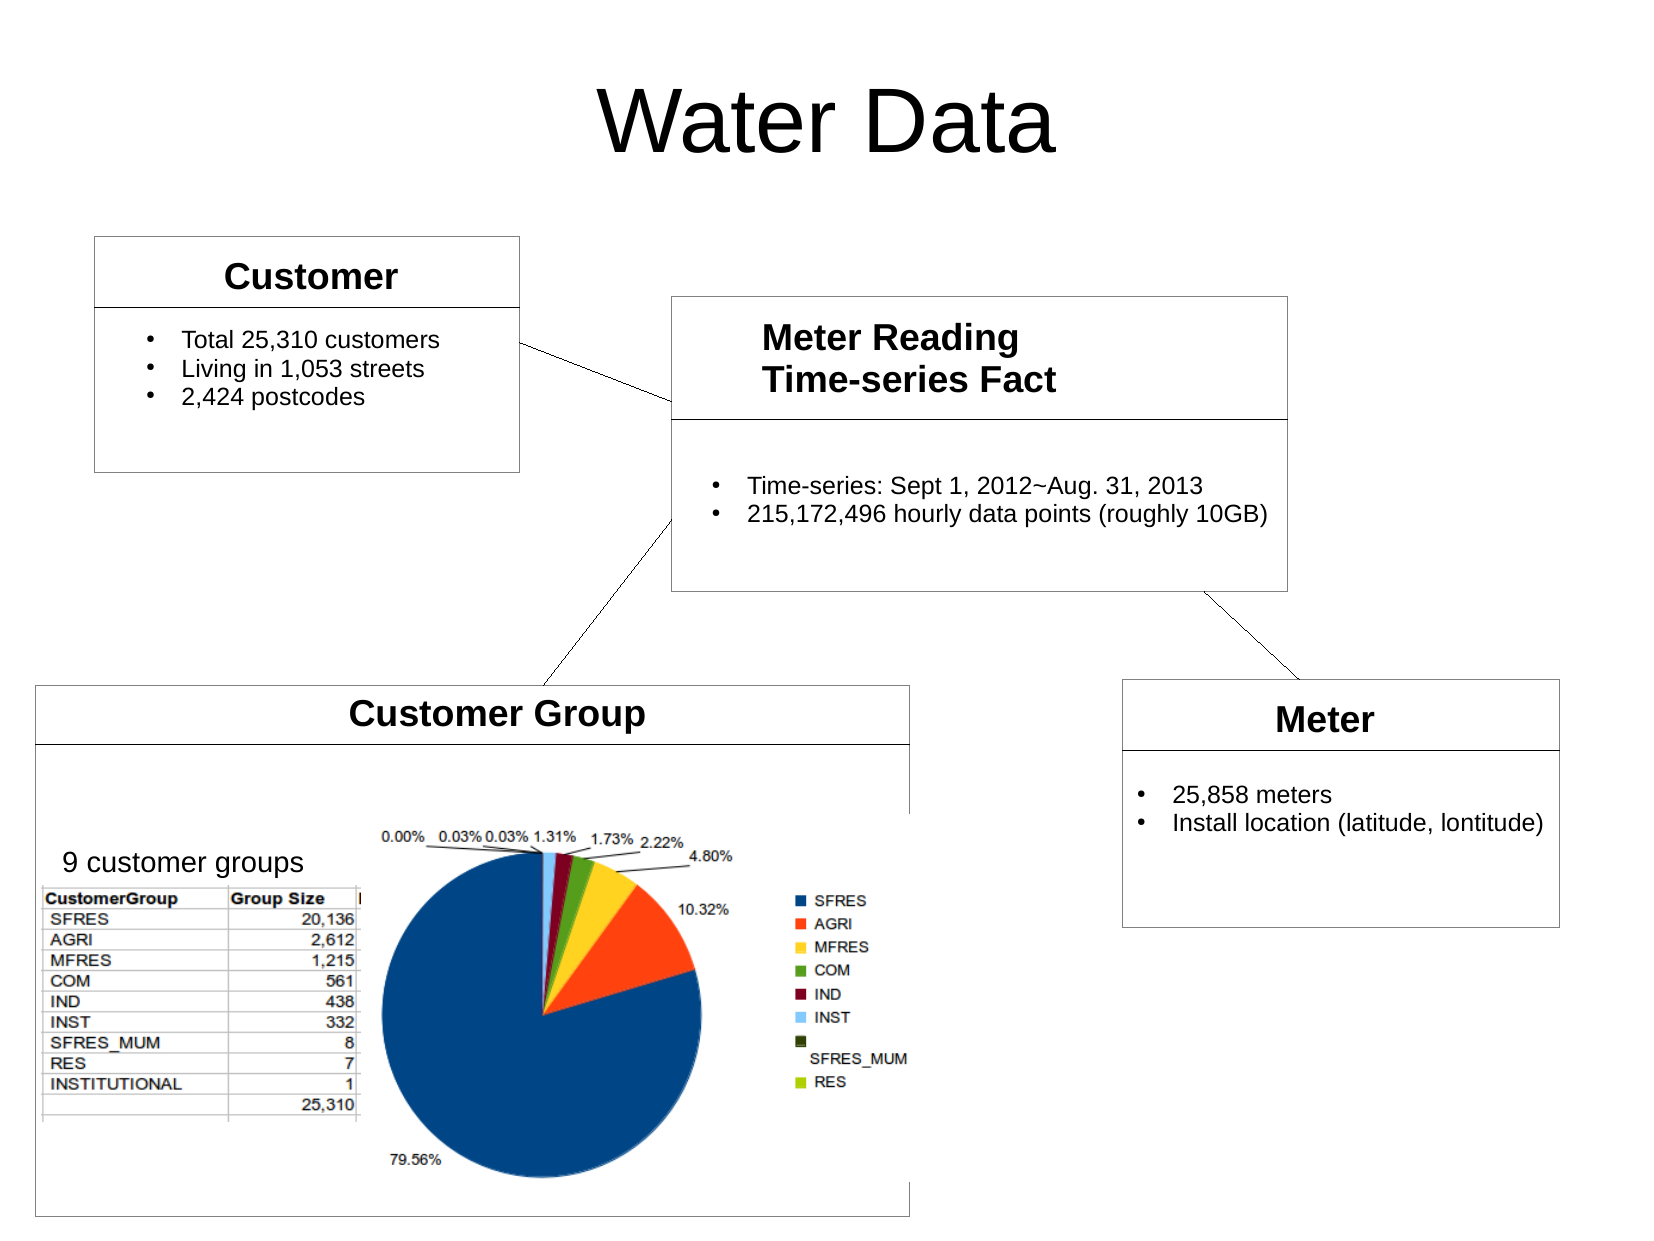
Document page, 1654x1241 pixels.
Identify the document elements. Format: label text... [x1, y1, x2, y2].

text_box Customer Group [333, 685, 662, 742]
text_box Time-series: Sept 1, 2012~Aug. 31, 2013 215,172,496 hourly data points (roughly 10GB) [696, 464, 1285, 536]
text_box Customer [208, 248, 414, 305]
picture [366, 814, 910, 1182]
text_box Total 25,310 customers Living in 1,053 streets 2,424 postcodes [131, 318, 461, 461]
text_box 9 customer groups [47, 838, 366, 898]
title Water Data [82, 17, 1571, 225]
text_box Meter [1260, 690, 1390, 748]
picture [41, 885, 361, 1123]
text_box 25,858 meters Install location (latitude, lontitude) [1122, 773, 1560, 845]
text_box Meter Reading Time-series Fact [747, 308, 1158, 408]
